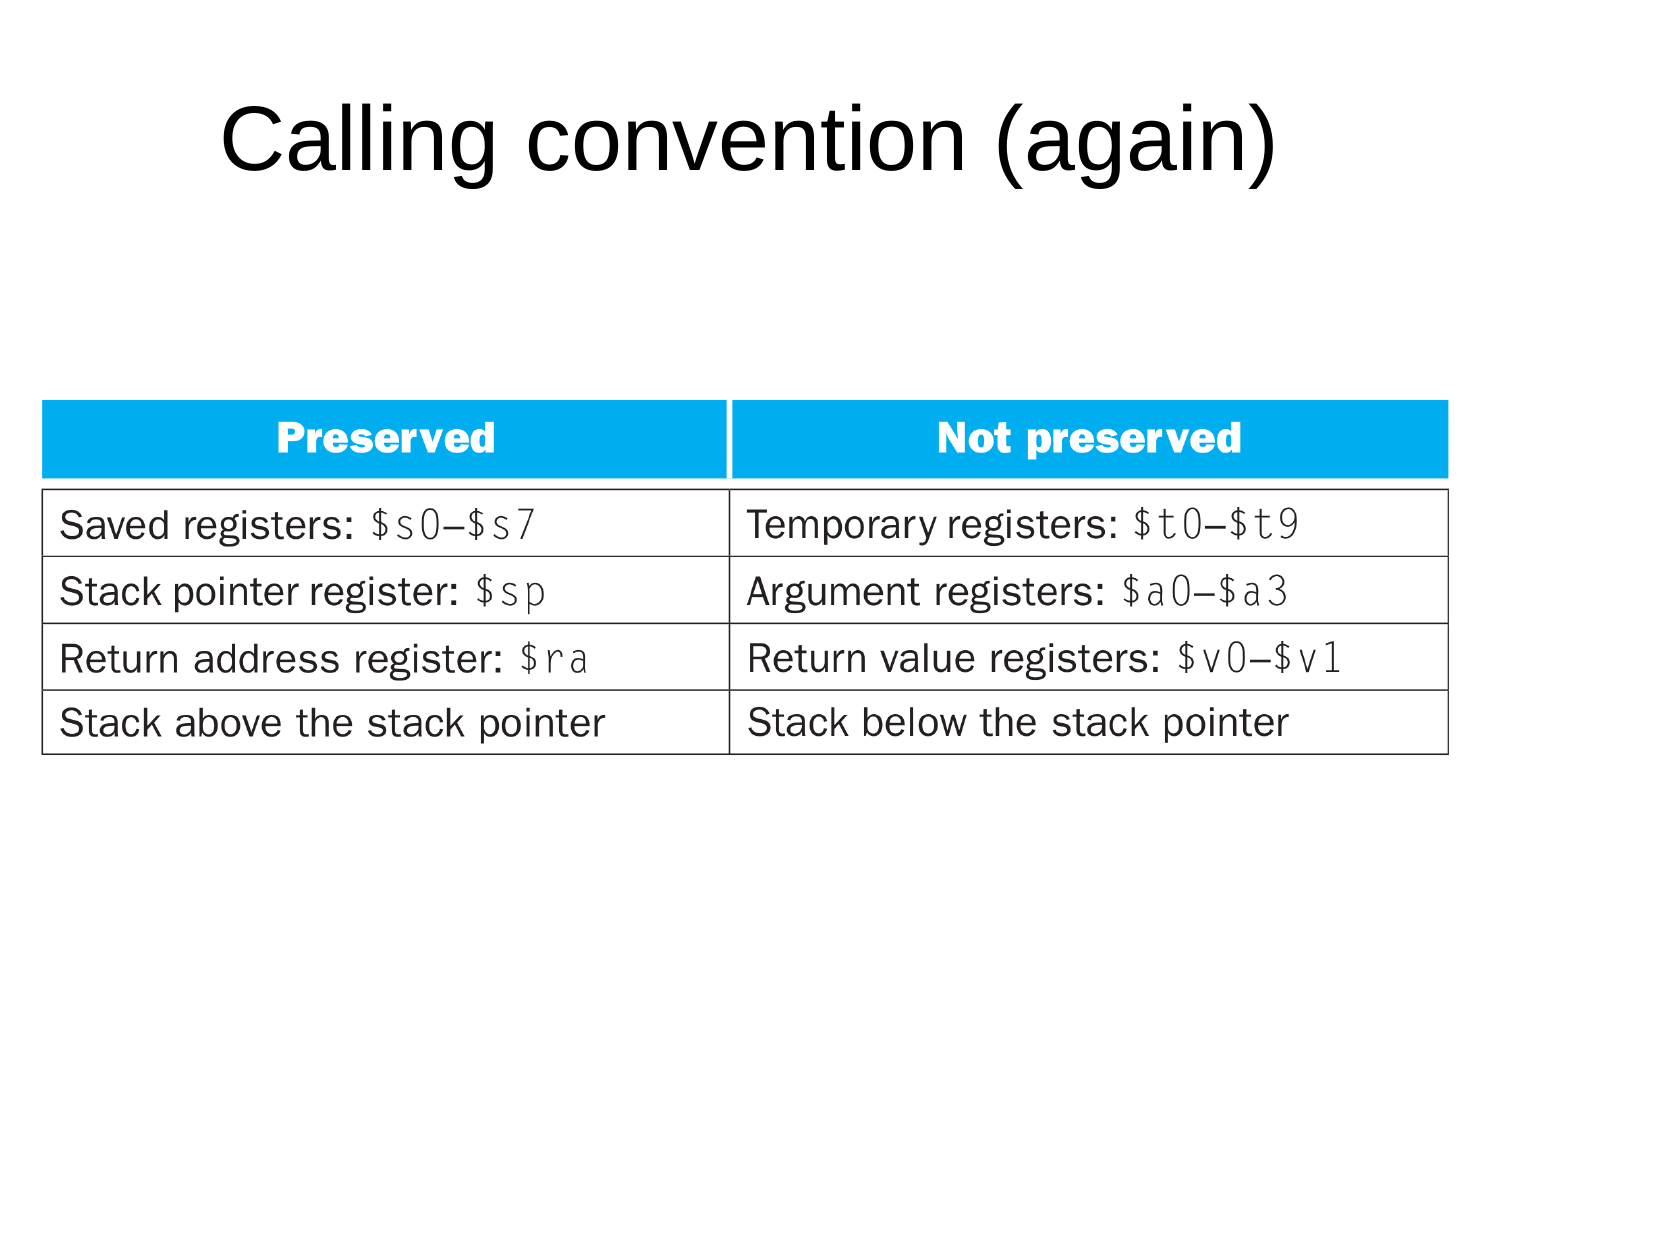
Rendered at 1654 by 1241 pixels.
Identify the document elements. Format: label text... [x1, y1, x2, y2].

picture [30, 369, 1472, 773]
title Calling convention (again) [75, 44, 1425, 233]
